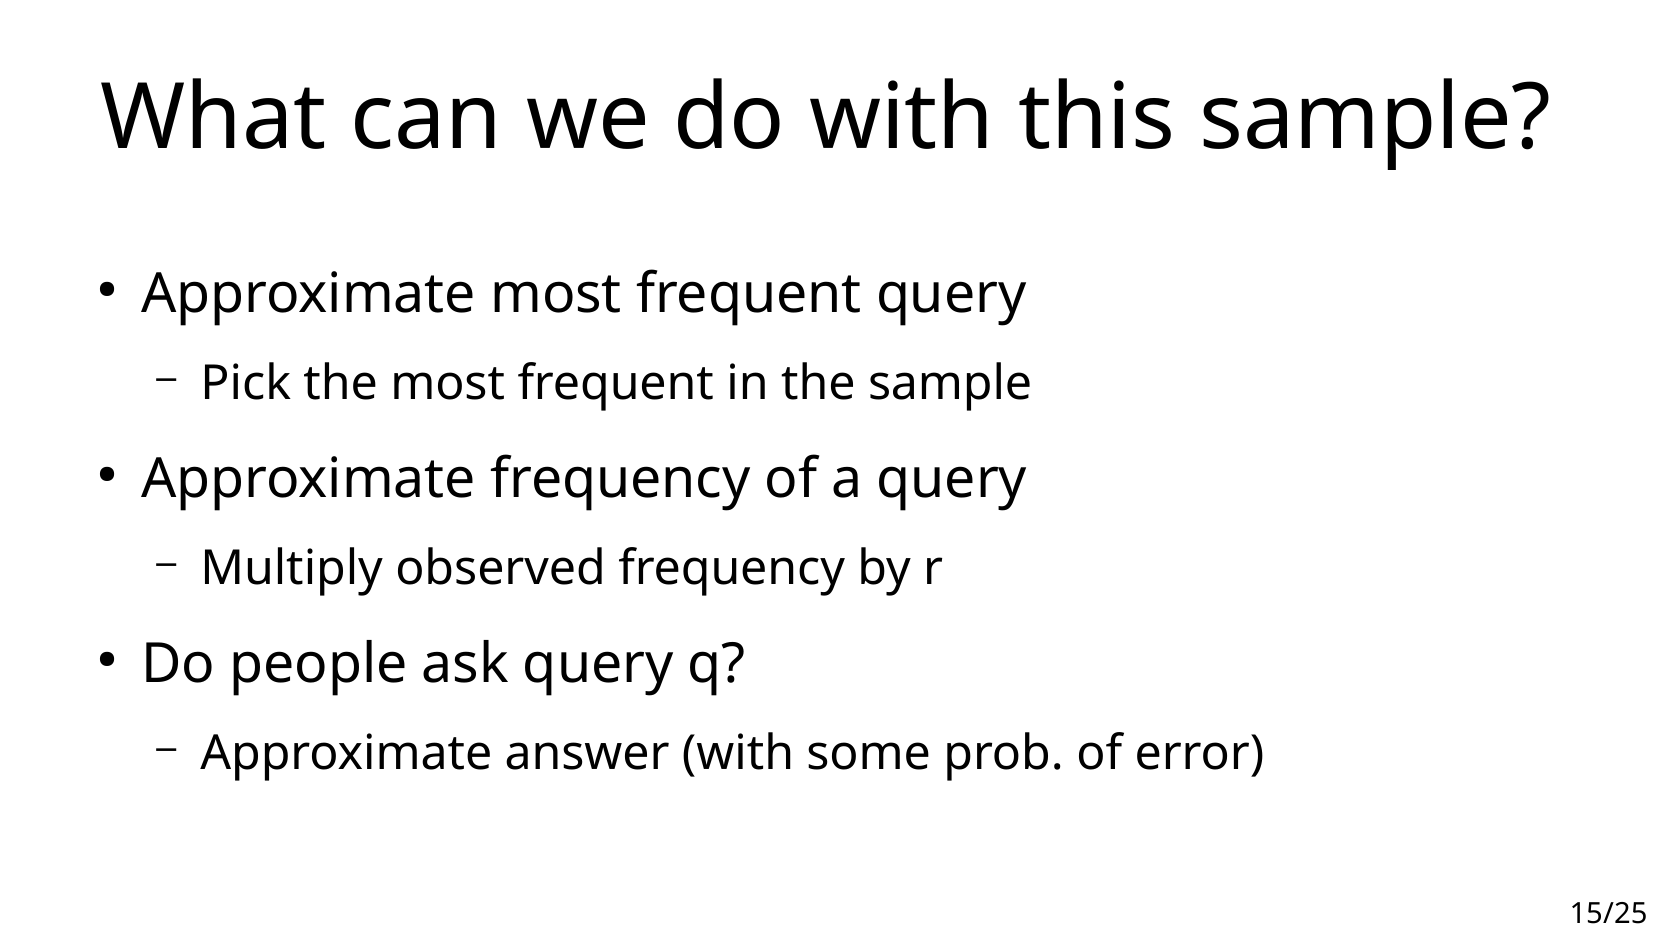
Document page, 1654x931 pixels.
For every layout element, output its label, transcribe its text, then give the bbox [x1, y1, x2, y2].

list Approximate most frequent query Pick the most frequent in the sample Approximate frequency of a query Multiply observed frequency by r Do people ask query q? Approximate answer (with some prob. of error) [82, 253, 1571, 790]
title What can we do with this sample? [82, 1, 1571, 226]
